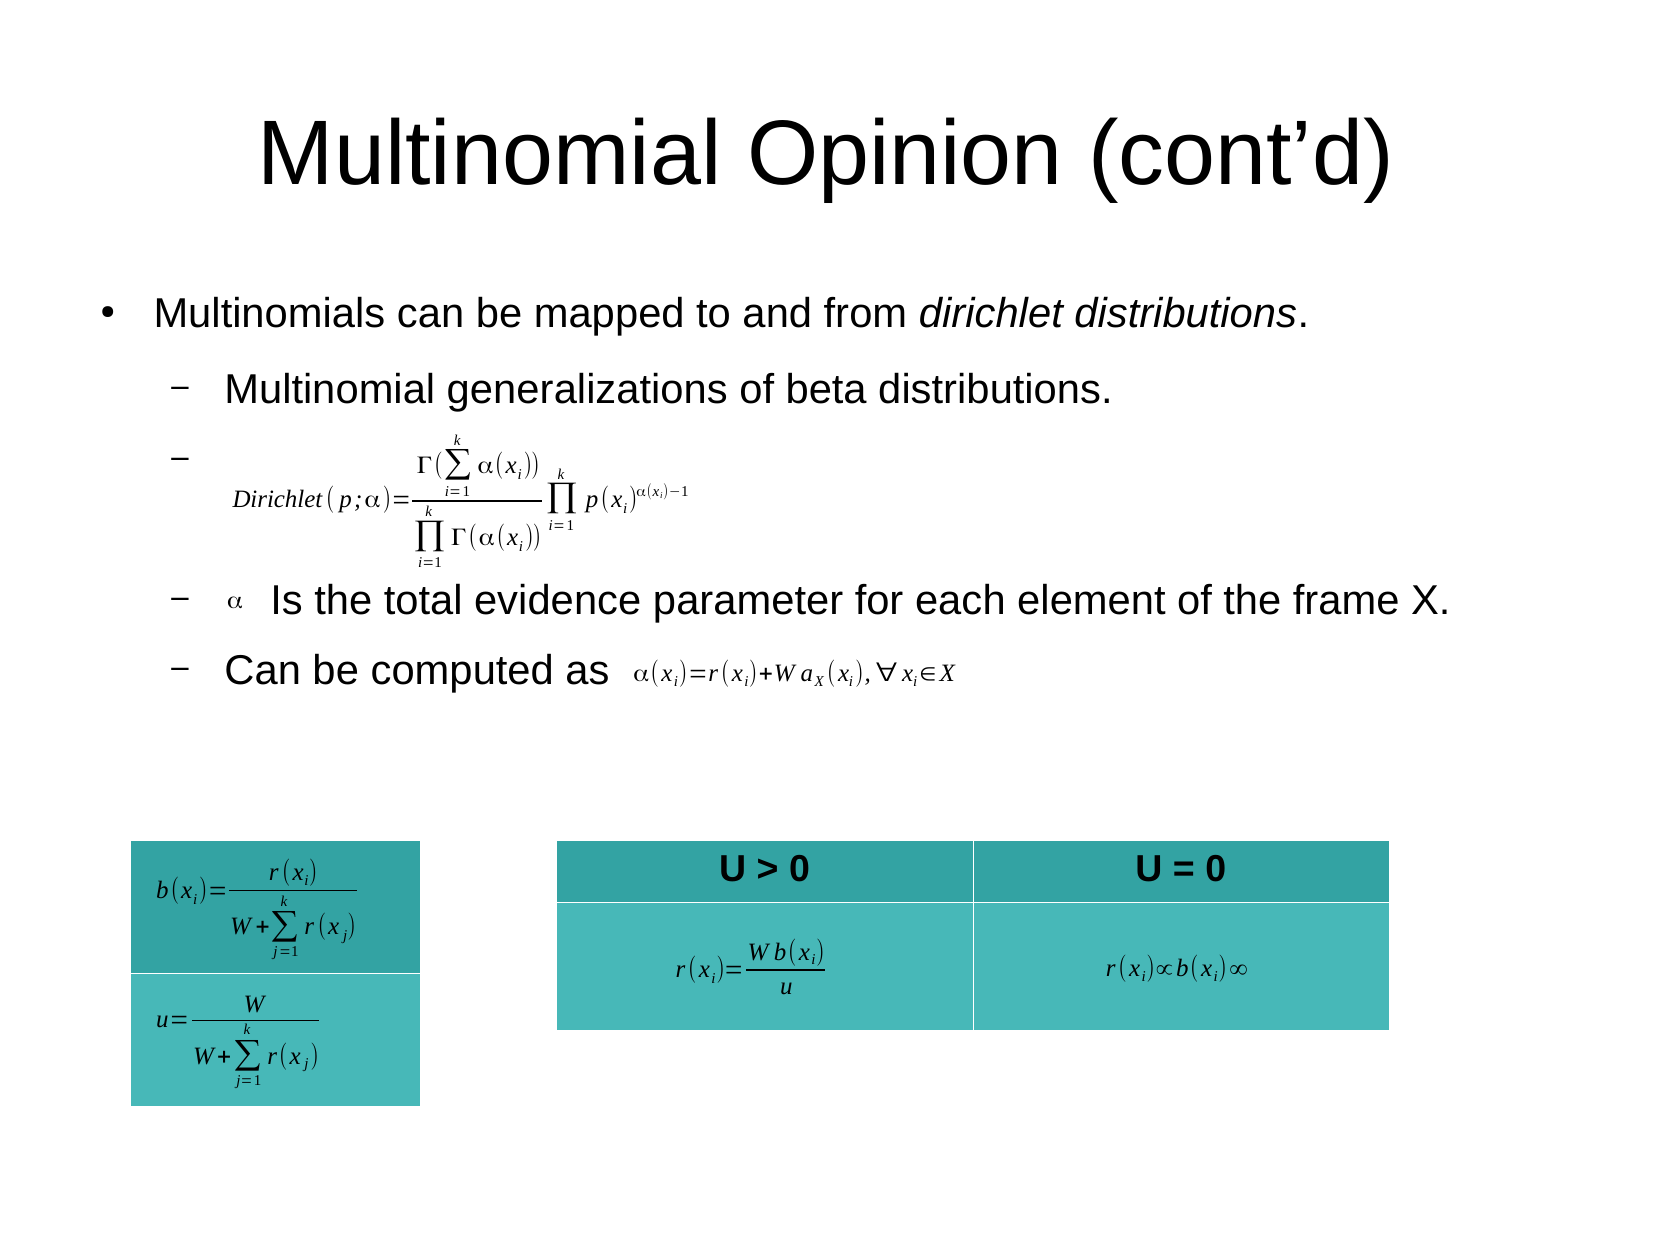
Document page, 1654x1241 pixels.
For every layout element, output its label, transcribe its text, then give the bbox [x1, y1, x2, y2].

chart [221, 594, 250, 609]
chart [1099, 953, 1254, 986]
table_cell [974, 903, 1389, 1030]
table_cell [557, 903, 973, 1030]
chart [150, 990, 327, 1089]
table_header [131, 841, 420, 973]
list Multinomials can be mapped to and from dirichlet distributions. Multinomial generalizations of beta distributions. Is the total evidence parameter for each element of the frame X. Can be computed as [82, 290, 1571, 1010]
chart [150, 857, 364, 961]
table_header U = 0 [974, 841, 1389, 902]
chart [225, 432, 695, 571]
table_header U > 0 [557, 841, 973, 902]
table_cell [131, 974, 420, 1106]
title Multinomial Opinion (cont’d) [82, 49, 1571, 257]
chart [627, 657, 964, 691]
chart [669, 936, 833, 1001]
